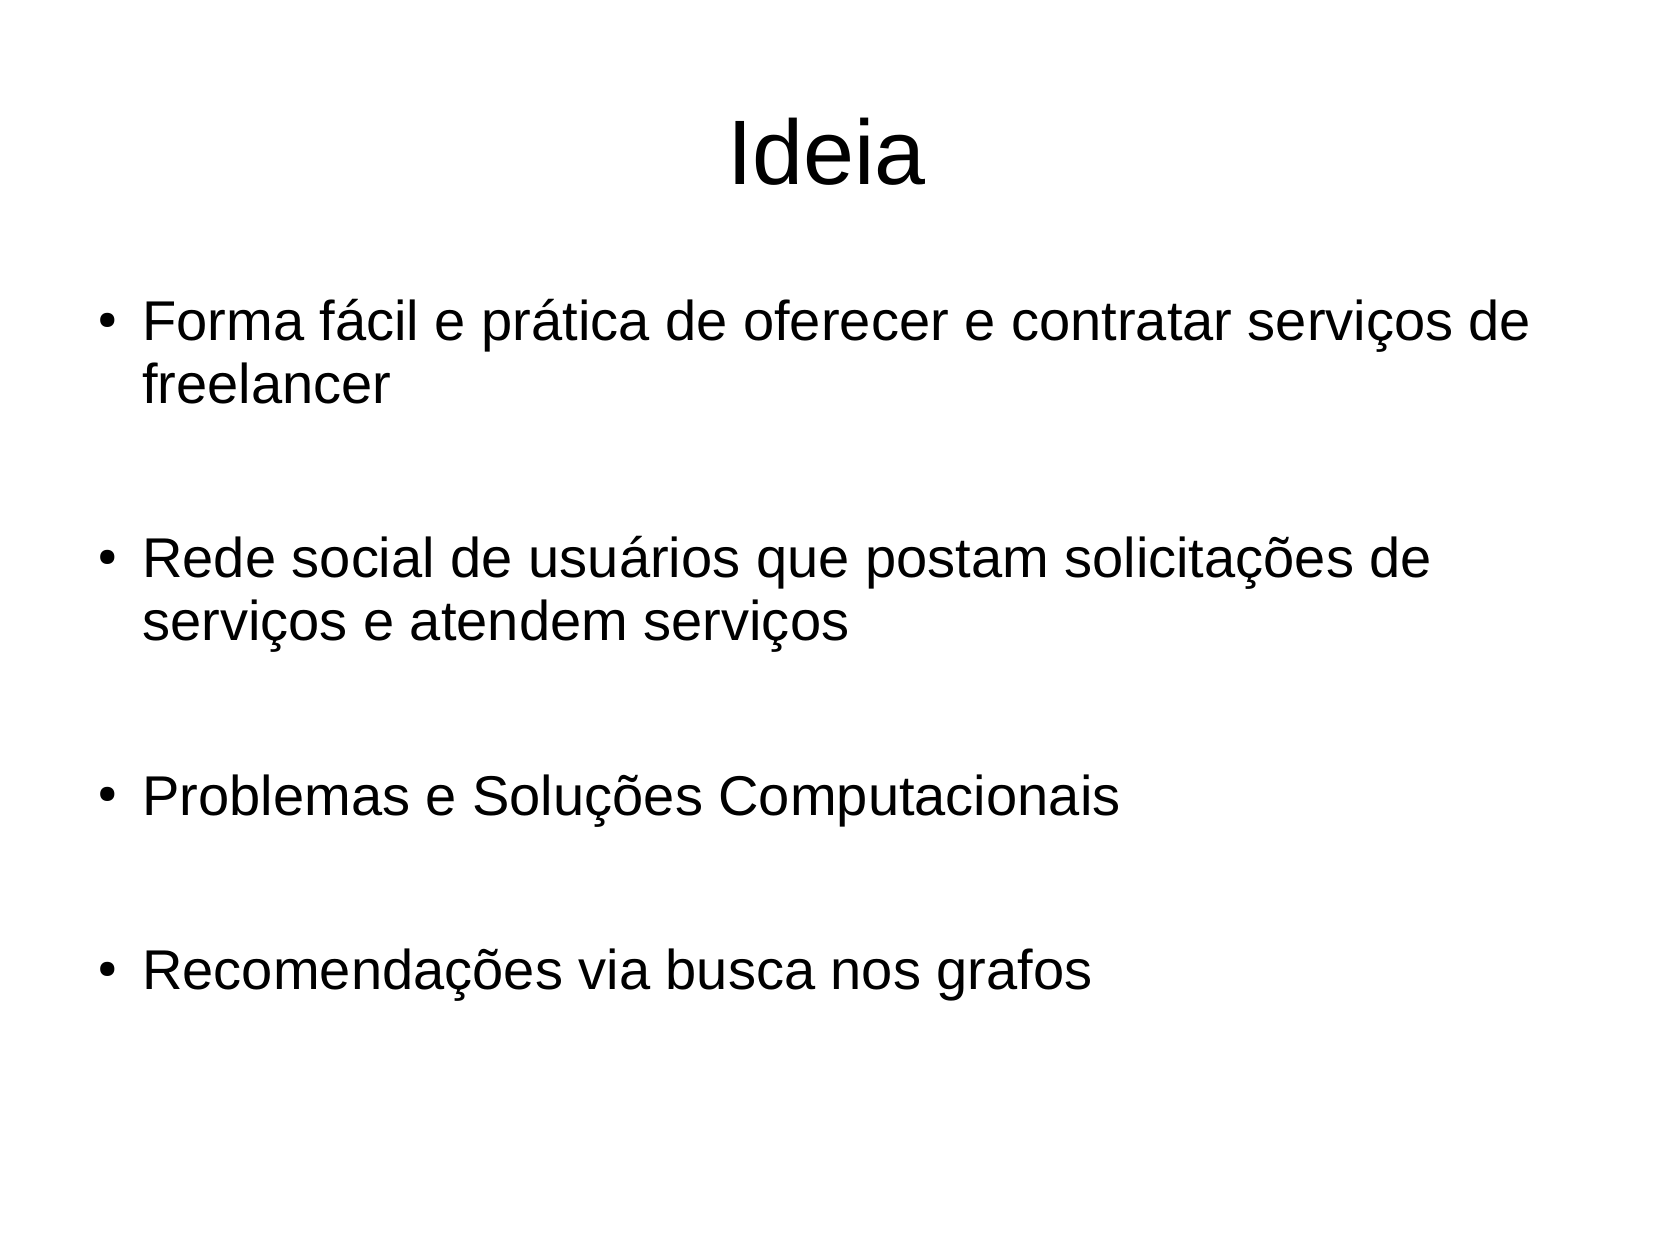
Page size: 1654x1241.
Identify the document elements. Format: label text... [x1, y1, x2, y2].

title Ideia [82, 49, 1571, 257]
list Forma fácil e prática de oferecer e contratar serviços de freelancer Rede social de usuários que postam solicitações de serviços e atendem serviços Problemas e Soluções Computacionais Recomendações via busca nos grafos [82, 290, 1571, 1010]
